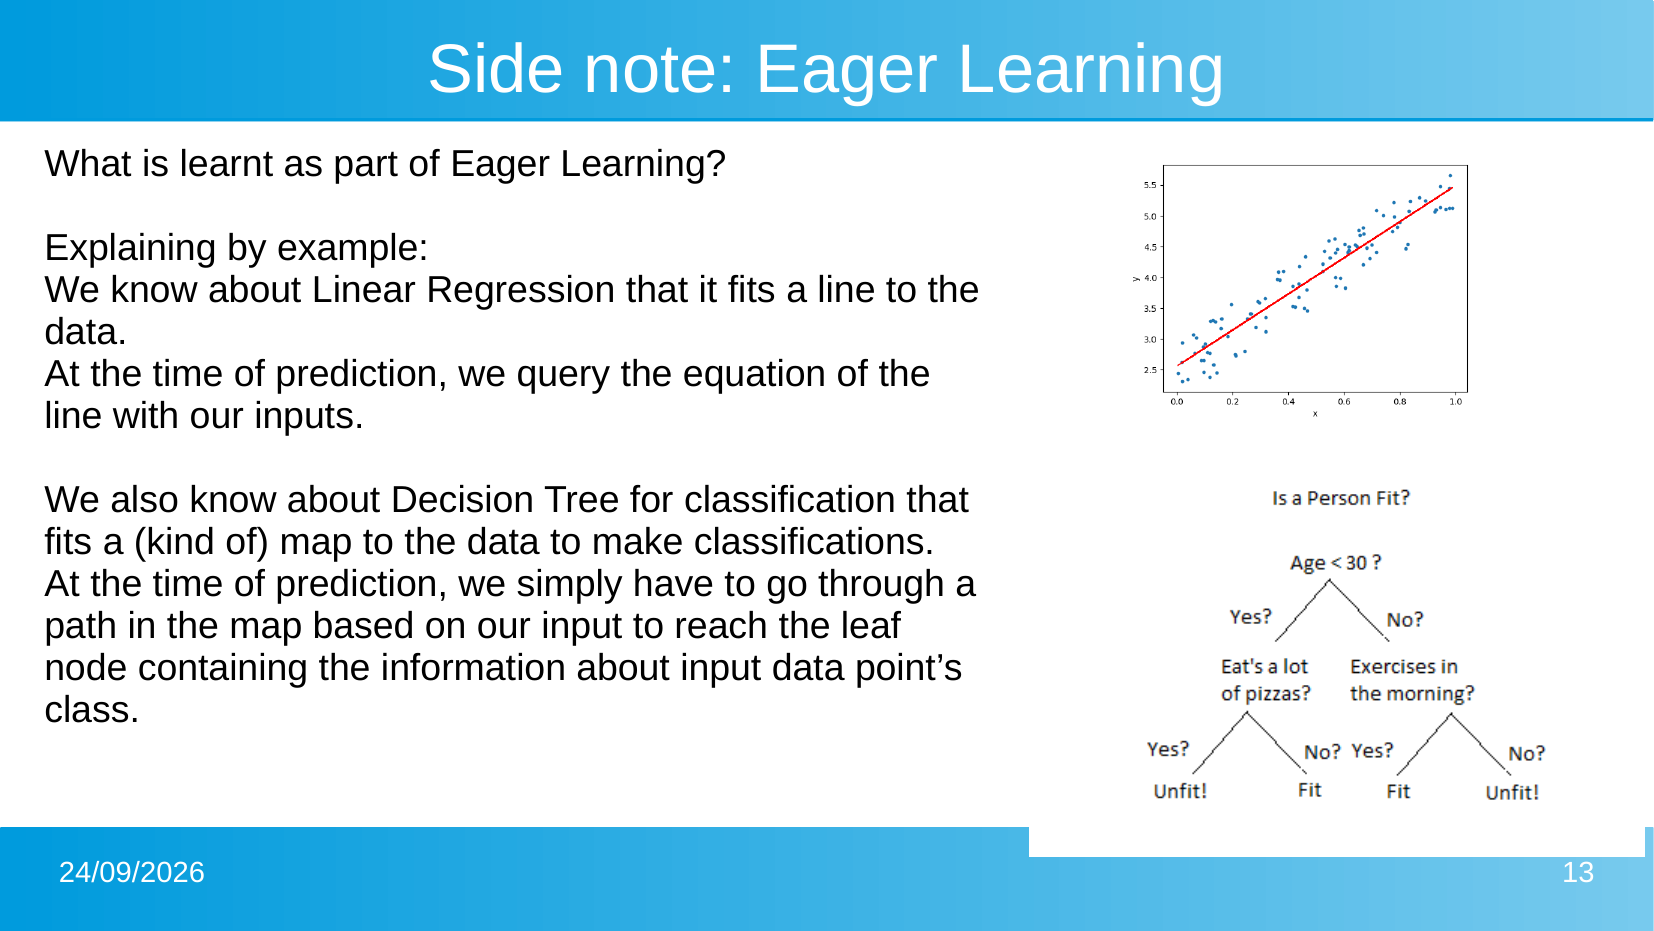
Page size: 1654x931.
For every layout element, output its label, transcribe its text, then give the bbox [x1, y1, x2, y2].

picture [1114, 129, 1506, 424]
text_box What is learnt as part of Eager Learning? Explaining by example: We know about Linear Regression that it fits a line to the data. At the time of prediction, we query the equation of the line with our inputs. We also know about Decision Tree for classification that fits a (kind of) map to the data to make classifications. At the time of prediction, we simply have to go through a path in the map based on our input to reach the leaf node containing the information about input data point’s class. [29, 135, 1004, 739]
picture [1029, 472, 1645, 857]
title Side note: Eager Learning [59, 29, 1595, 108]
